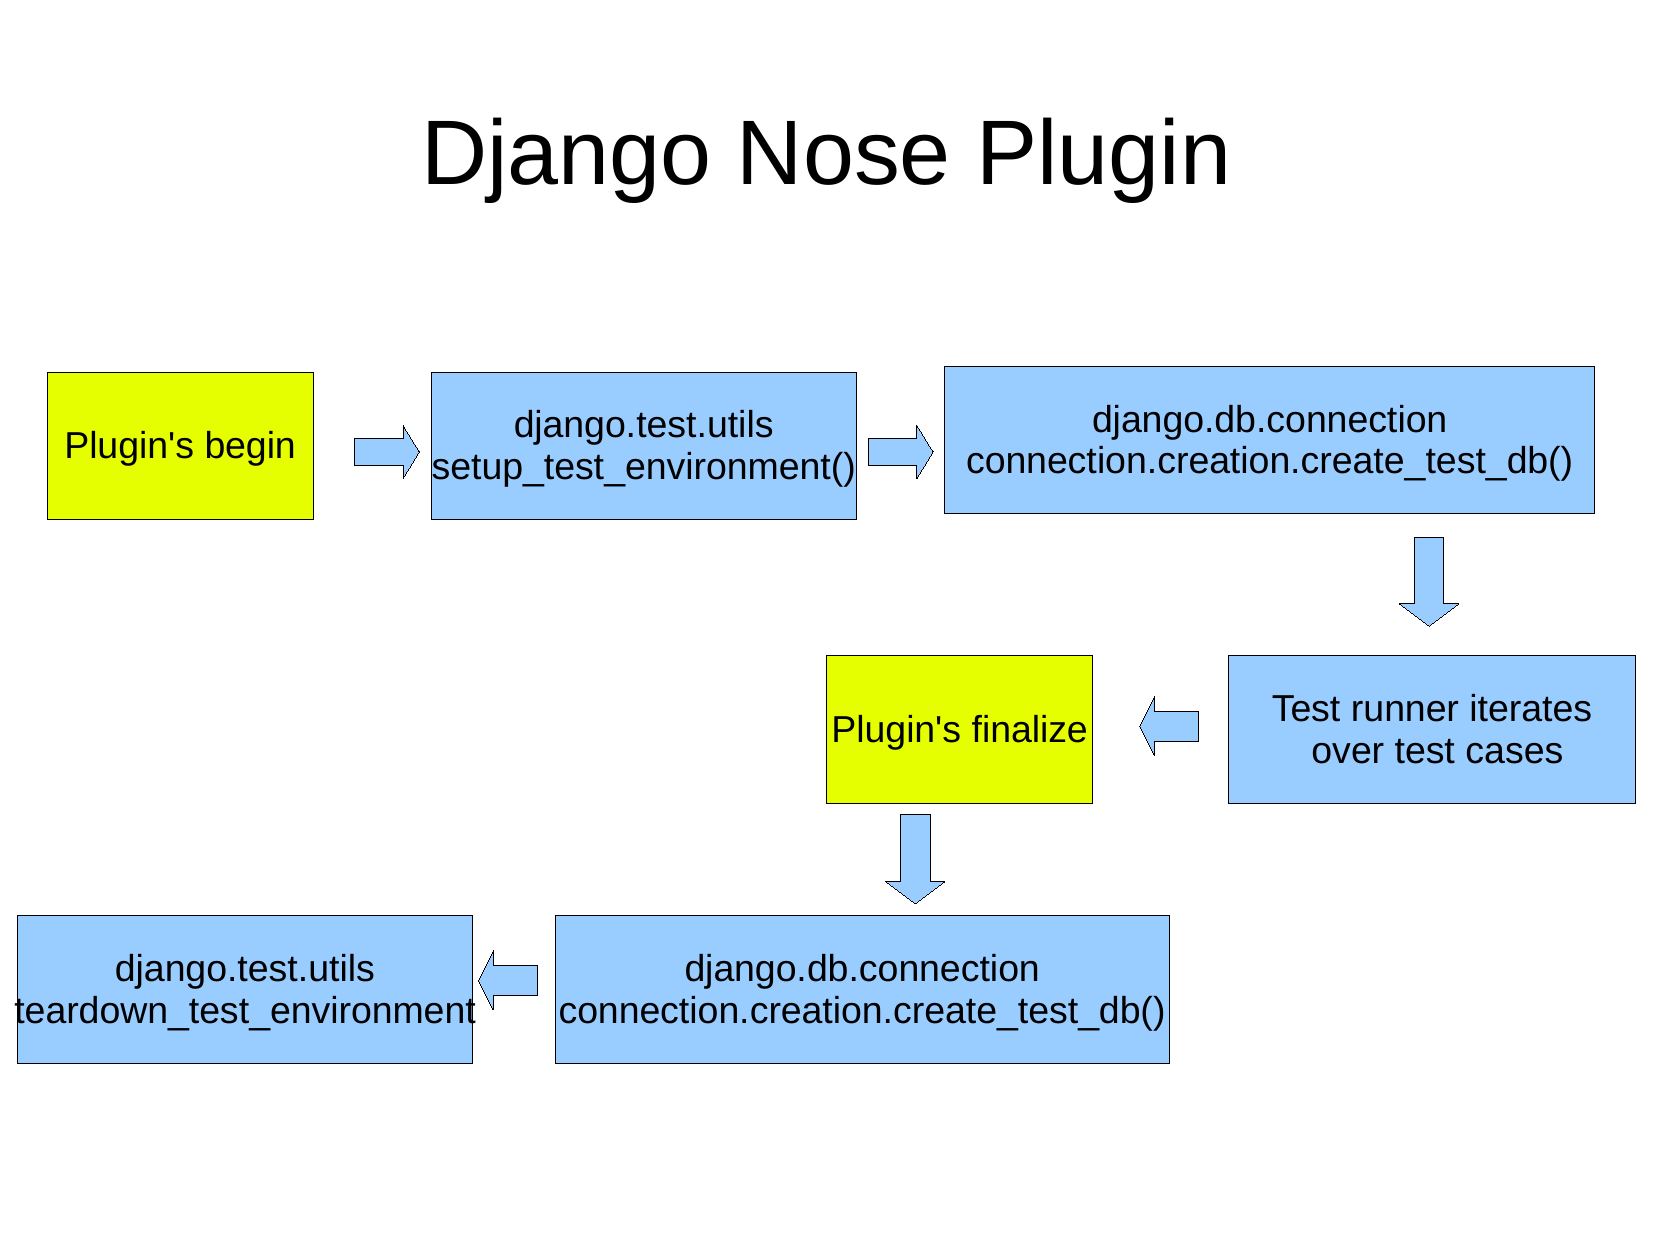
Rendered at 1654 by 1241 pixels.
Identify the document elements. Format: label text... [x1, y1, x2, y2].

text_box [1139, 696, 1199, 756]
text_box [868, 425, 934, 479]
text_box Plugin's finalize [826, 655, 1093, 804]
text_box [478, 950, 538, 1010]
text_box django.db.connection connection.creation.create_test_db() [555, 915, 1170, 1064]
text_box [885, 814, 945, 904]
text_box [1399, 537, 1459, 627]
text_box [354, 425, 420, 479]
text_box django.test.utils teardown_test_environment [17, 915, 473, 1064]
text_box Test runner iterates over test cases [1228, 655, 1636, 804]
title Django Nose Plugin [82, 49, 1571, 257]
text_box django.test.utils setup_test_environment() [431, 372, 857, 520]
text_box Plugin's begin [47, 372, 314, 520]
text_box django.db.connection connection.creation.create_test_db() [944, 366, 1595, 514]
